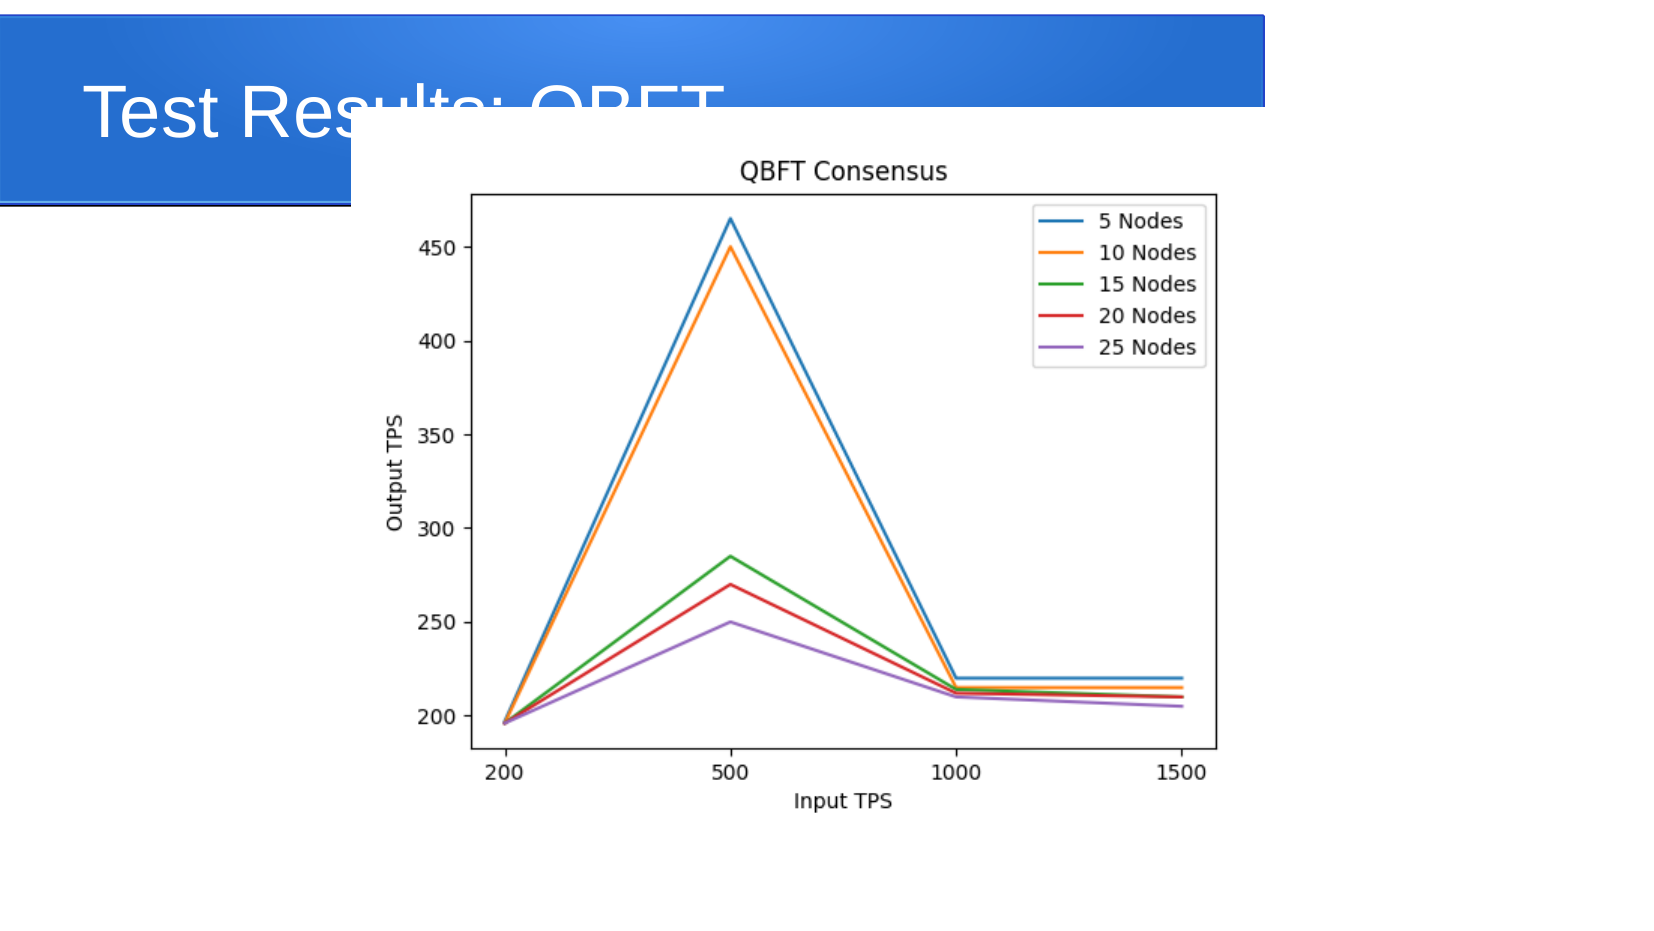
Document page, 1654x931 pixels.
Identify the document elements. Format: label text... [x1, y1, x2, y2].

picture [351, 107, 1312, 828]
title Test Results: QBFT [82, 35, 1235, 189]
